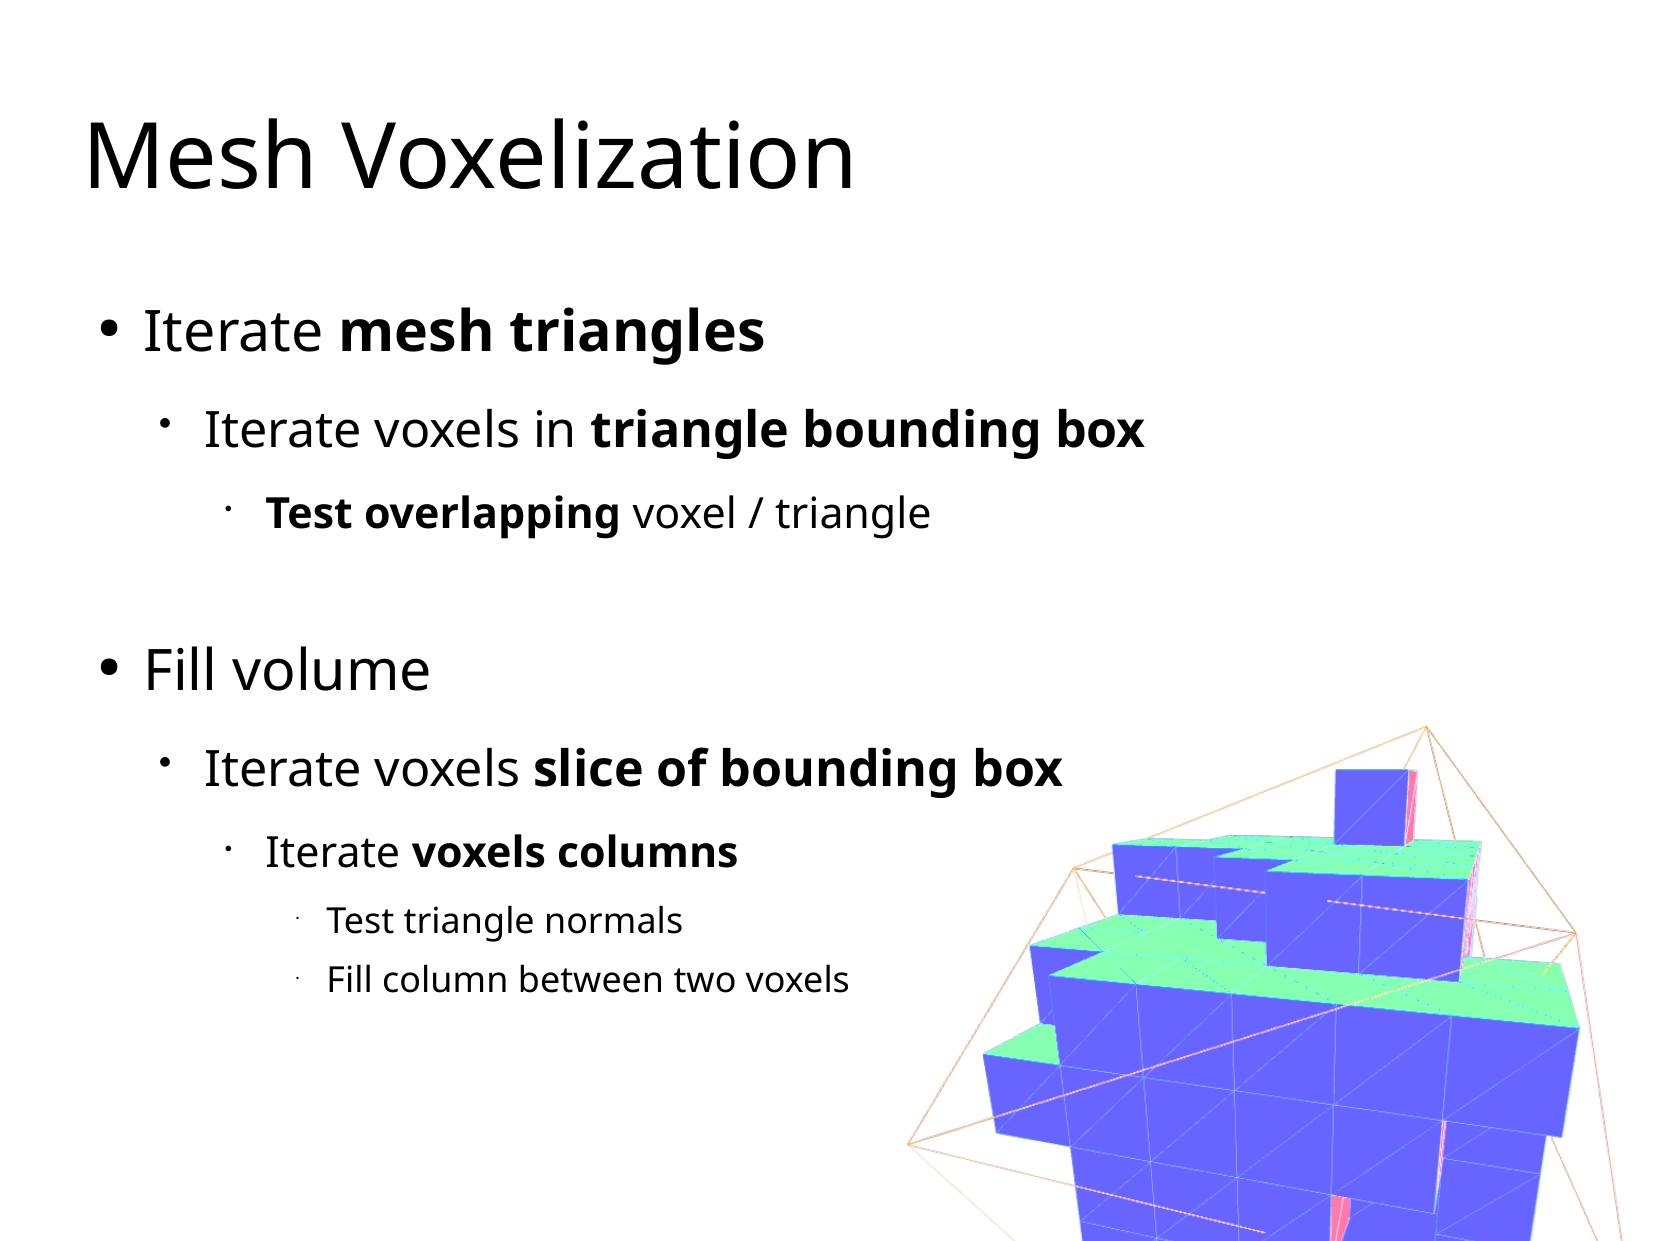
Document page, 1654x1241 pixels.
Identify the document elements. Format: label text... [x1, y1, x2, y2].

list Iterate mesh triangles Iterate voxels in triangle bounding box Test overlapping voxel / triangle Fill volume Iterate voxels slice of bounding box Iterate voxels columns Test triangle normals Fill column between two voxels [82, 290, 1571, 1010]
picture [897, 673, 1654, 1241]
title Mesh Voxelization [82, 49, 1571, 257]
